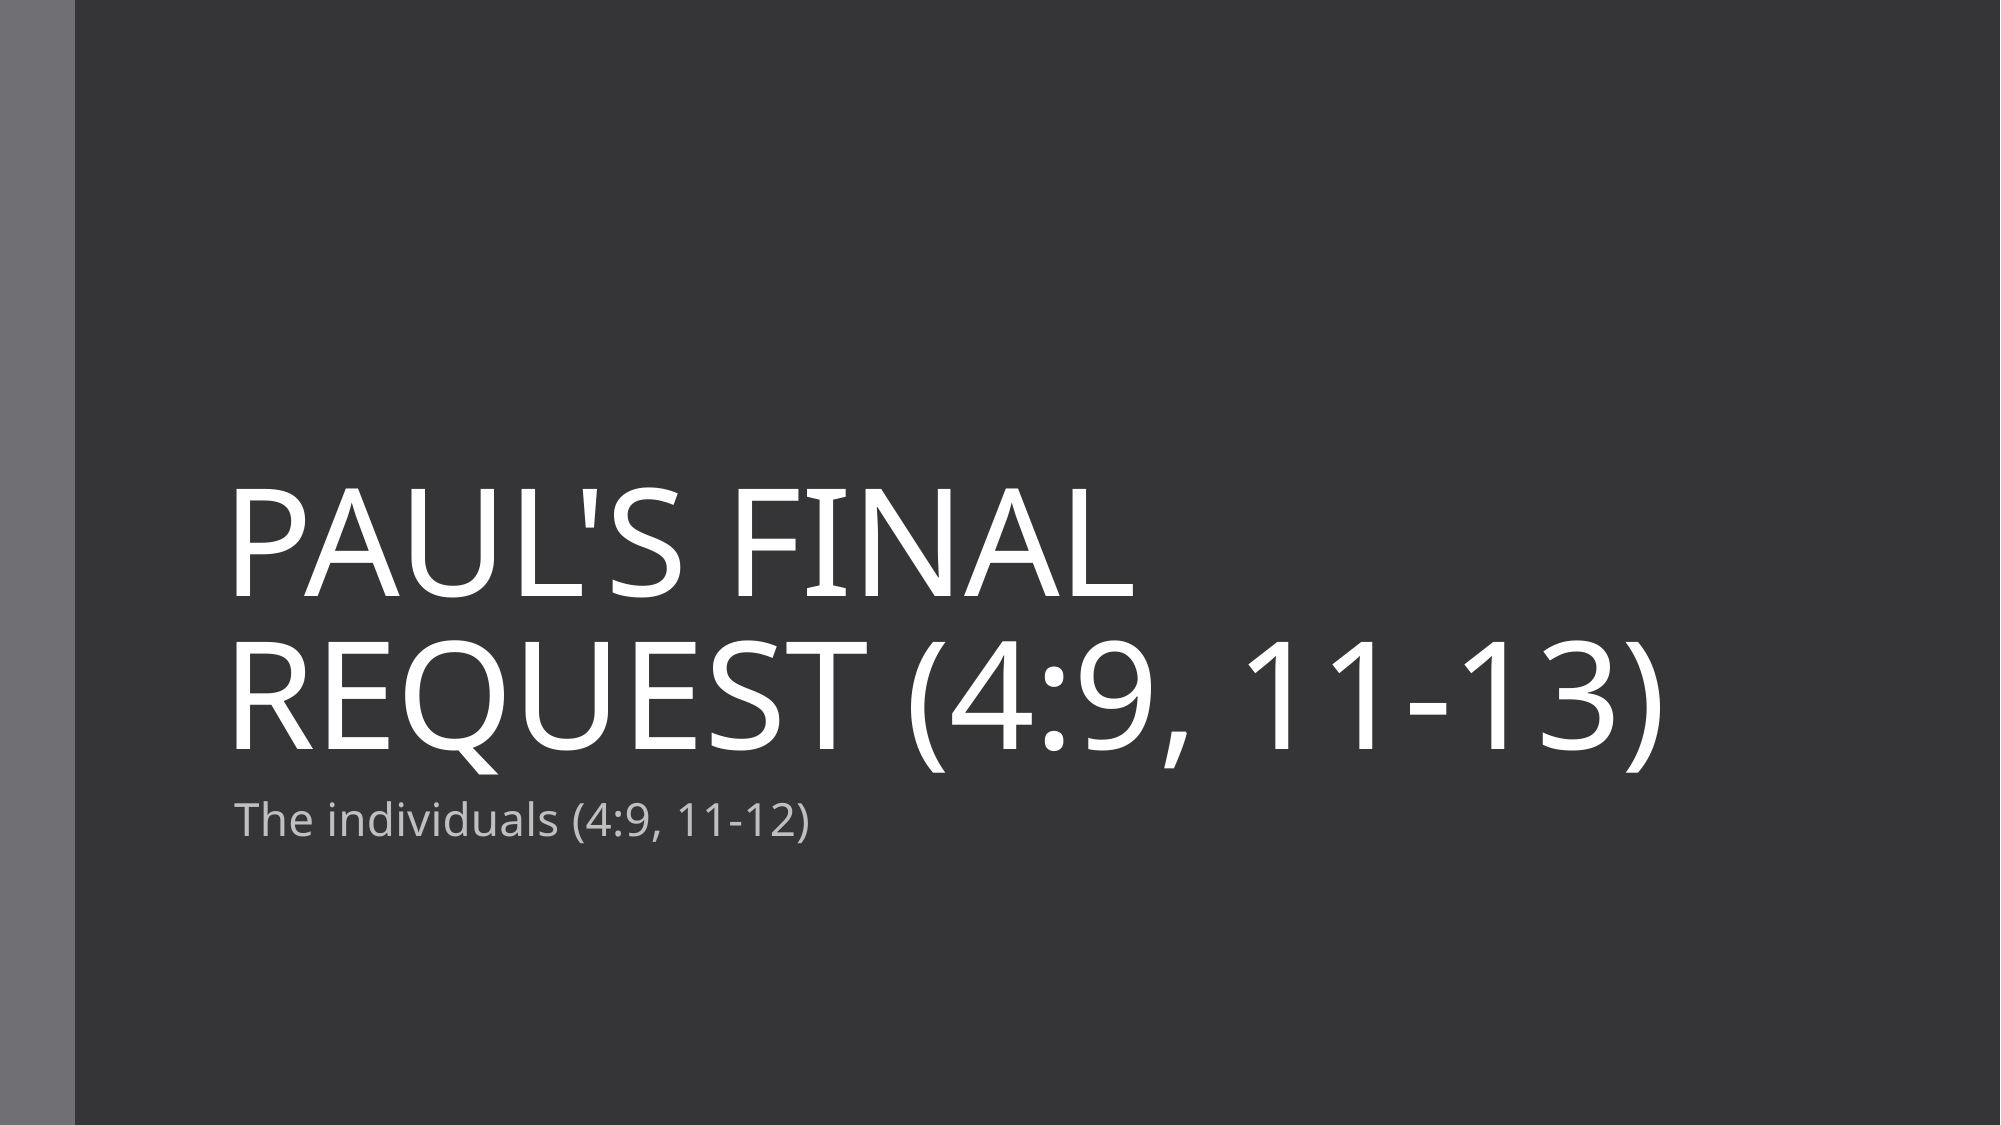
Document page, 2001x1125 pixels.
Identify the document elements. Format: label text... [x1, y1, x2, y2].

title PAUL'S FINAL REQUEST (4:9, 11-13) [206, 124, 1752, 787]
subtitle The individuals (4:9, 11-12) [206, 787, 1752, 1066]
